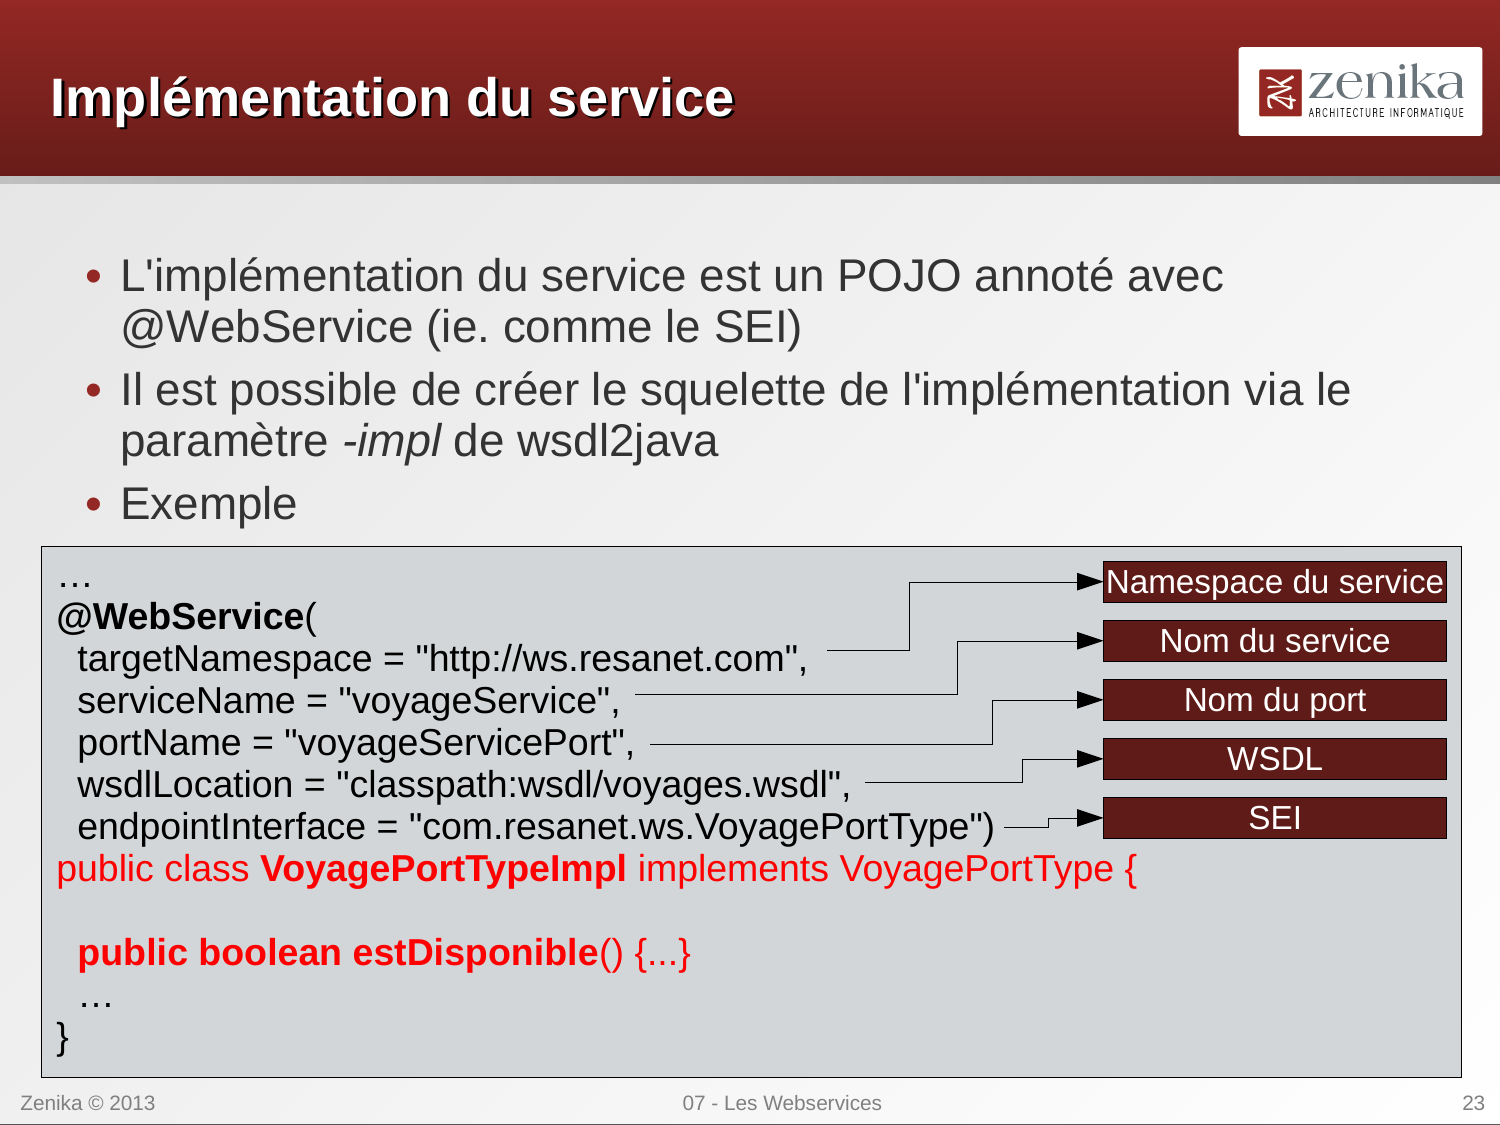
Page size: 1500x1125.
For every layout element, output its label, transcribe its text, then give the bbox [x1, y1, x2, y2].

text_box WSDL [1103, 738, 1447, 780]
text_box … @WebService( targetNamespace = "http://ws.resanet.com", serviceName = "voyageService", portName = "voyageServicePort", wsdlLocation = "classpath:wsdl/voyages.wsdl", endpointInterface = "com.resanet.ws.VoyagePortType") public class VoyagePortTypeImpl implements VoyagePortType { public boolean estDisponible() {...} … } [41, 546, 1462, 1078]
picture [1257, 58, 1464, 125]
text_box Nom du port [1103, 679, 1447, 721]
text_box SEI [1103, 797, 1447, 839]
text_box Namespace du service [1103, 561, 1447, 603]
list L'implémentation du service est un POJO annoté avec @WebService (ie. comme le SEI) Il est possible de créer le squelette de l'implémentation via le paramètre -impl de wsdl2java Exemple [50, 249, 1435, 546]
title Implémentation du service [50, 15, 1206, 180]
text_box Nom du service [1103, 620, 1447, 662]
